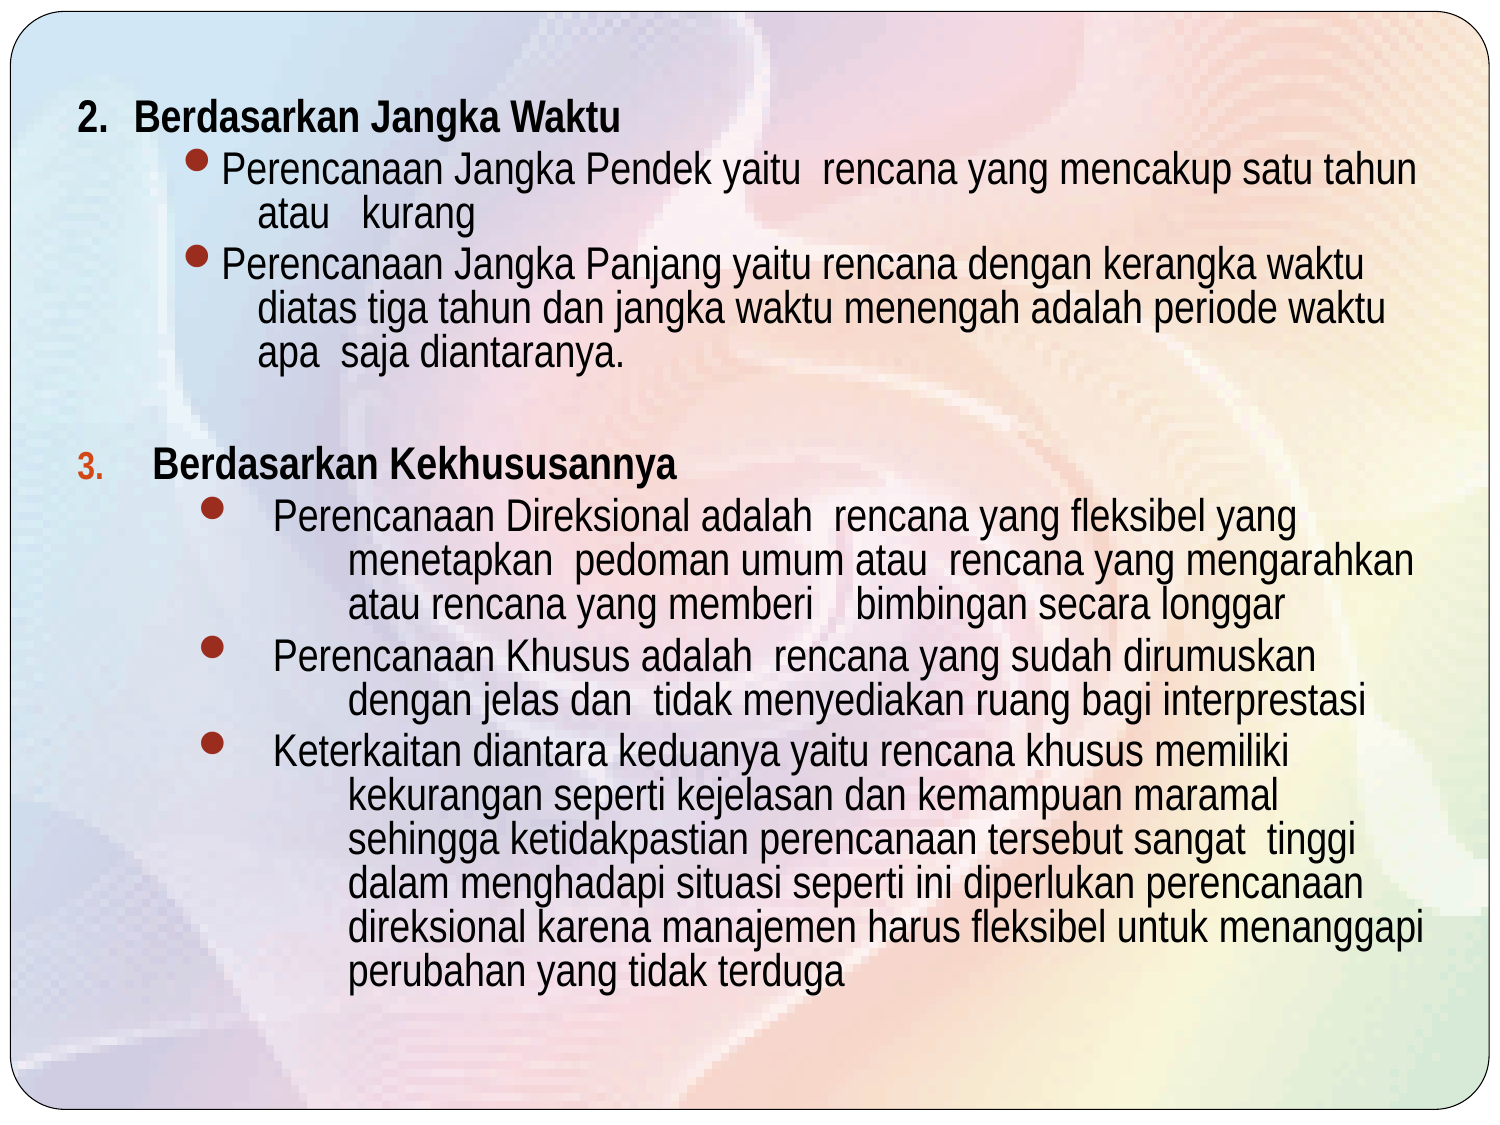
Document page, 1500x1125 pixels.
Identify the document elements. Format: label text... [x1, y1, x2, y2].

list Berdasarkan Jangka Waktu Perencanaan Jangka Pendek yaitu rencana yang mencakup satu tahun atau kurang Perencanaan Jangka Panjang yaitu rencana dengan kerangka waktu diatas tiga tahun dan jangka waktu menengah adalah periode waktu apa saja diantaranya. Berdasarkan Kekhususannya Perencanaan Direksional adalah rencana yang fleksibel yang menetapkan pedoman umum atau rencana yang mengarahkan atau rencana yang memberi bimbingan secara longgar Perencanaan Khusus adalah rencana yang sudah dirumuskan dengan jelas dan tidak menyediakan ruang bagi interprestasi Keterkaitan diantara keduanya yaitu rencana khusus memiliki kekurangan seperti kejelasan dan kemampuan maramal sehingga ketidakpastian perencanaan tersebut sangat tinggi dalam menghadapi situasi seperti ini diperlukan perencanaan direksional karena manajemen harus fleksibel untuk menanggapi perubahan yang tidak terduga [62, 90, 1447, 1026]
